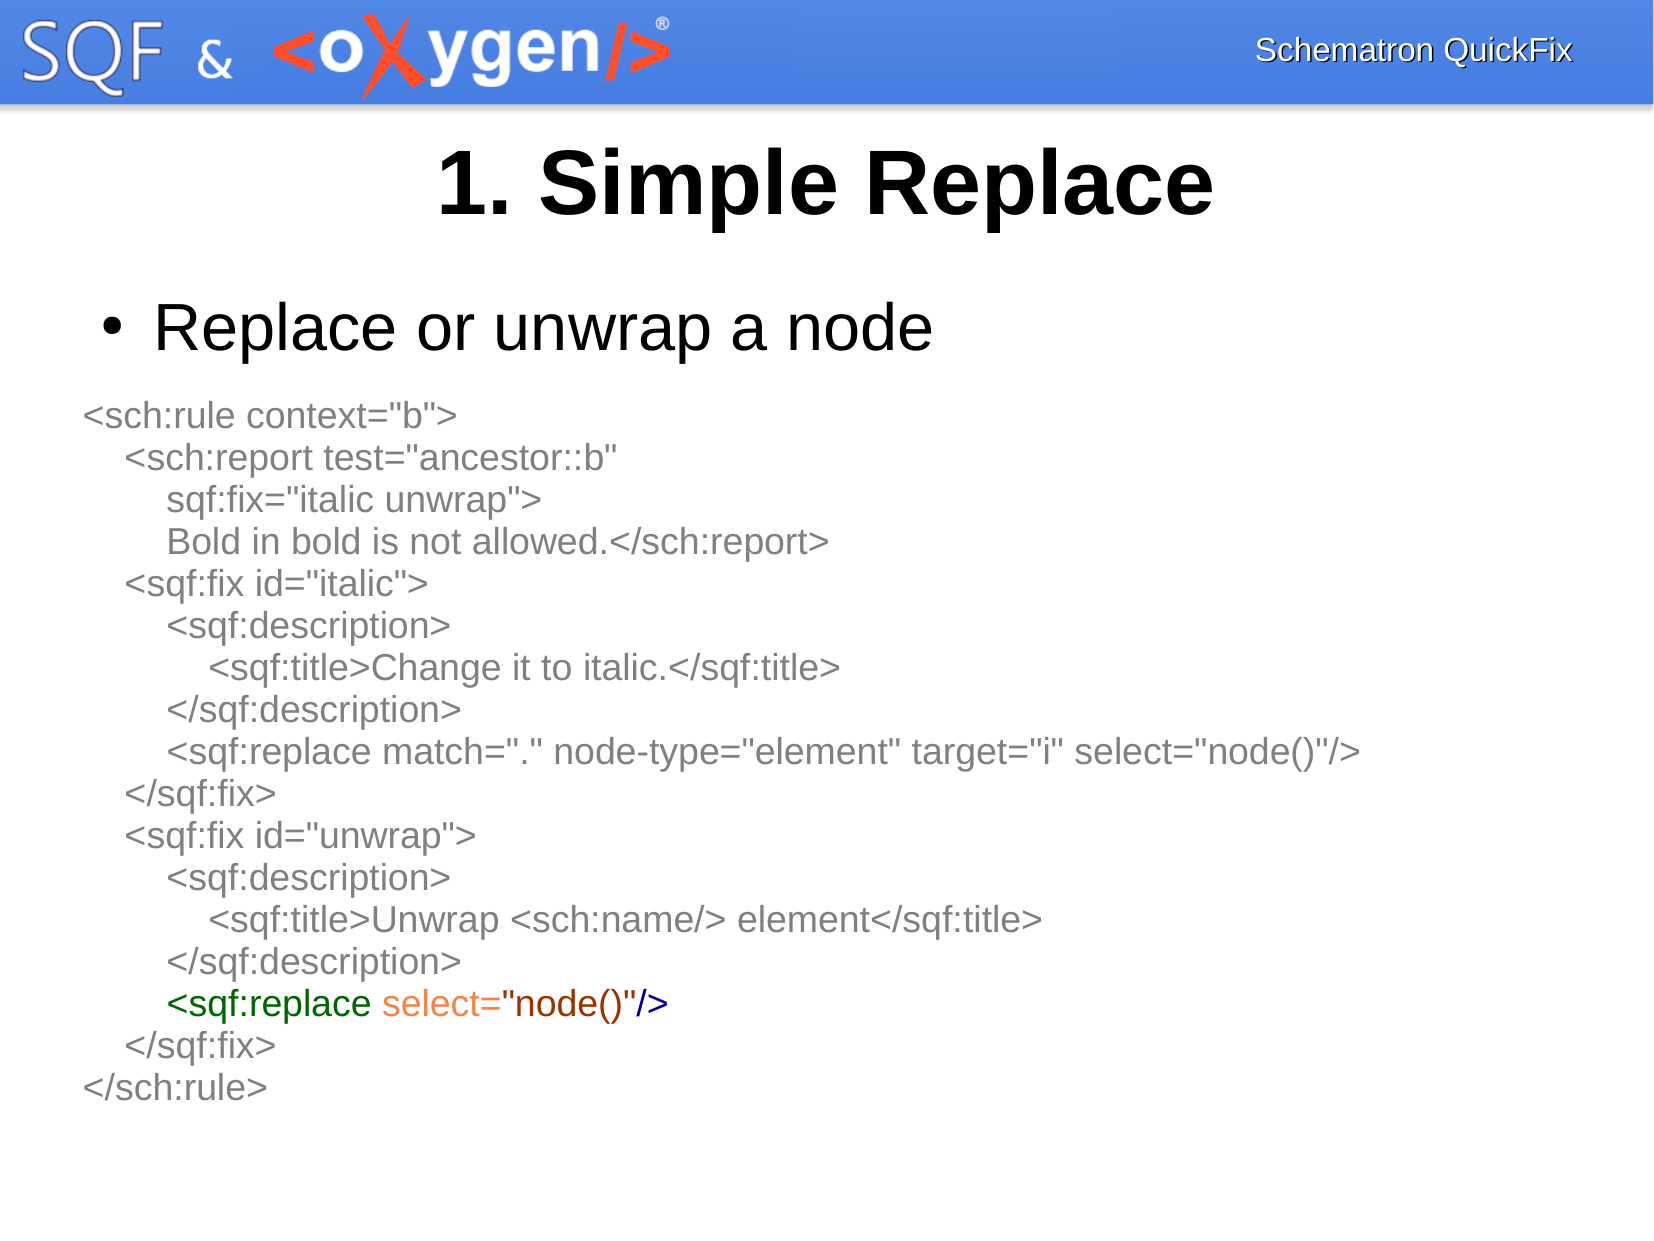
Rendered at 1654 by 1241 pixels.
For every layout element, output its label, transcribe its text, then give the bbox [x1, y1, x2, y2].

list Replace or unwrap a node <sch:rule context="b"> <sch:report test="ancestor::b" sqf:fix="italic unwrap"> Bold in bold is not allowed.</sch:report> <sqf:fix id="italic"> <sqf:description> <sqf:title>Change it to italic.</sqf:title> </sqf:description> <sqf:replace match="." node-type="element" target="i" select="node()"/> </sqf:fix> <sqf:fix id="unwrap"> <sqf:description> <sqf:title>Unwrap <sch:name/> element</sqf:title> </sqf:description> <sqf:replace select="node()"/> </sqf:fix> </sch:rule> [82, 290, 1571, 1110]
picture [0, 0, 1654, 118]
title 1. Simple Replace [82, 78, 1571, 287]
